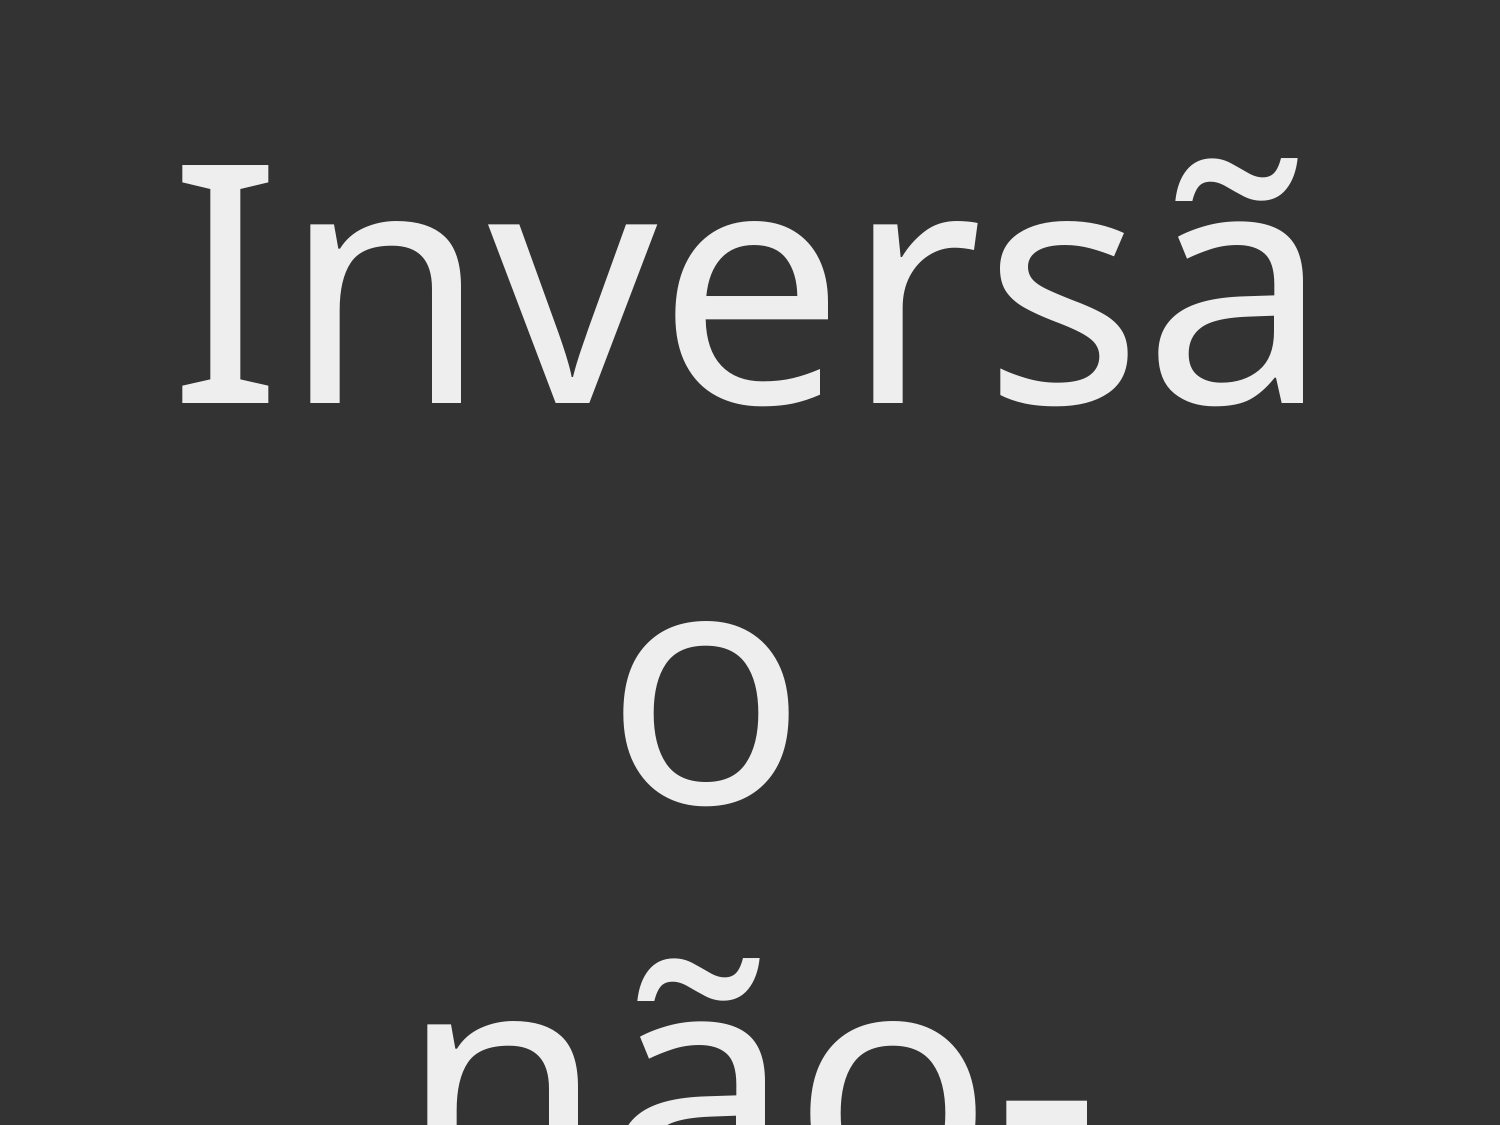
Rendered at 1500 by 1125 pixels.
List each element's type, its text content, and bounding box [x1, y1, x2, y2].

title Inversão não-linear [75, 56, 1425, 1069]
